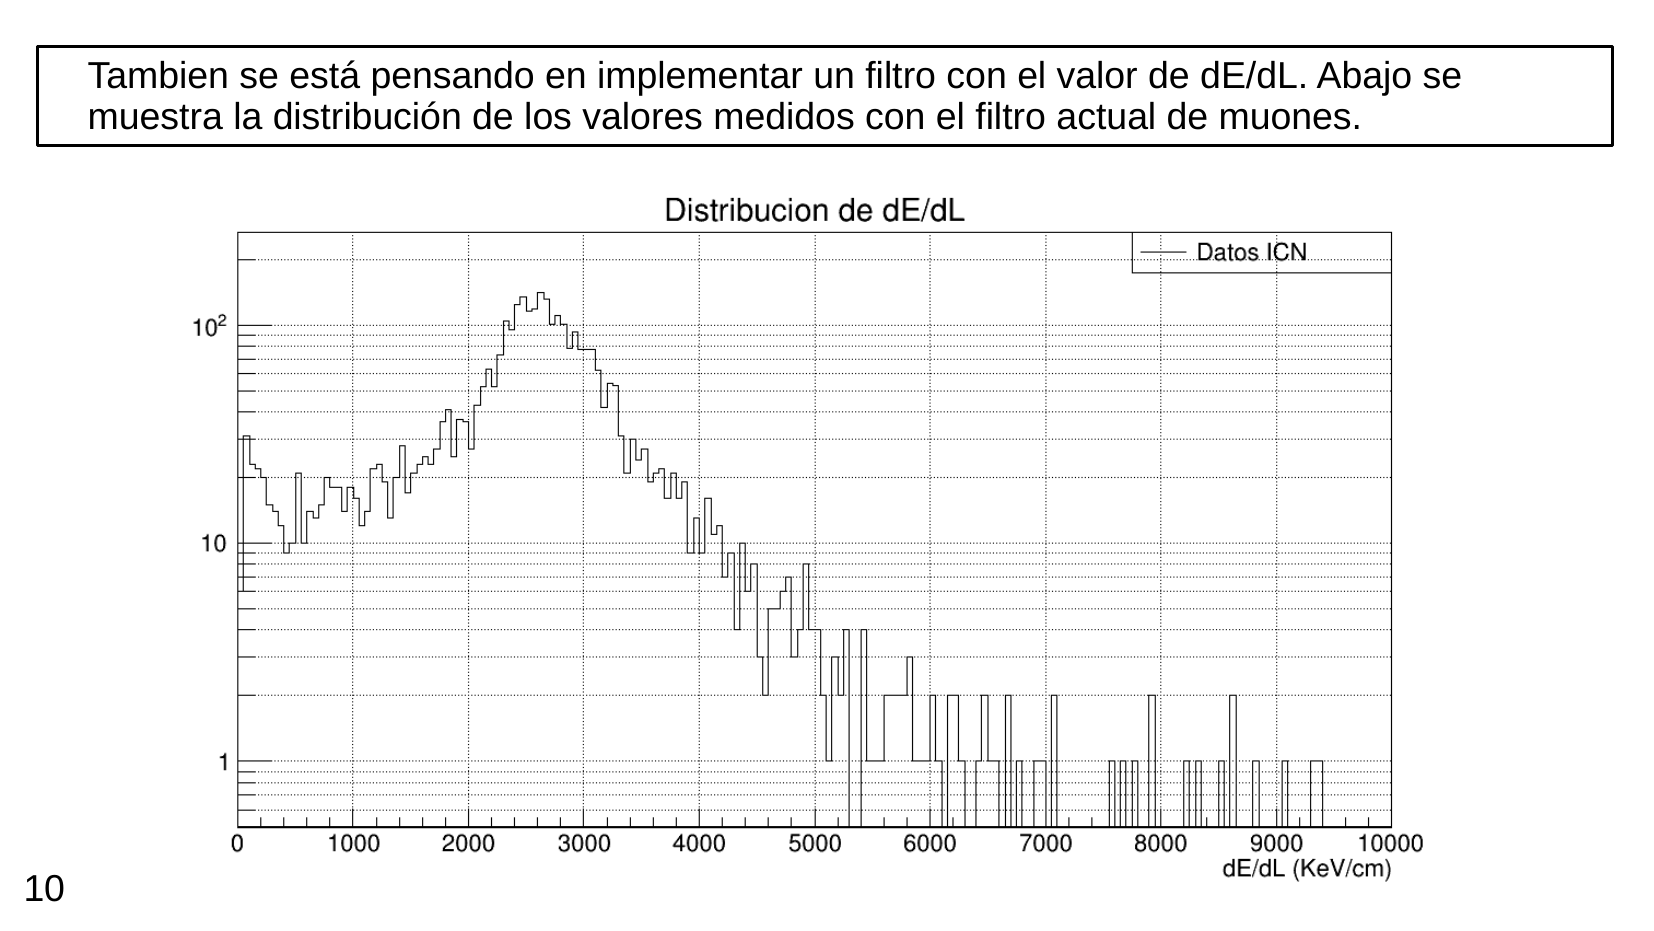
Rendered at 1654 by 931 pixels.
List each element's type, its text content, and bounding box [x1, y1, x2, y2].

picture [187, 187, 1426, 883]
text_box Tambien se está pensando en implementar un filtro con el valor de dE/dL. Abajo se muestra la distribución de los valores medidos con el filtro actual de muones. [37, 46, 1613, 146]
text_box <number> [8, 860, 638, 931]
